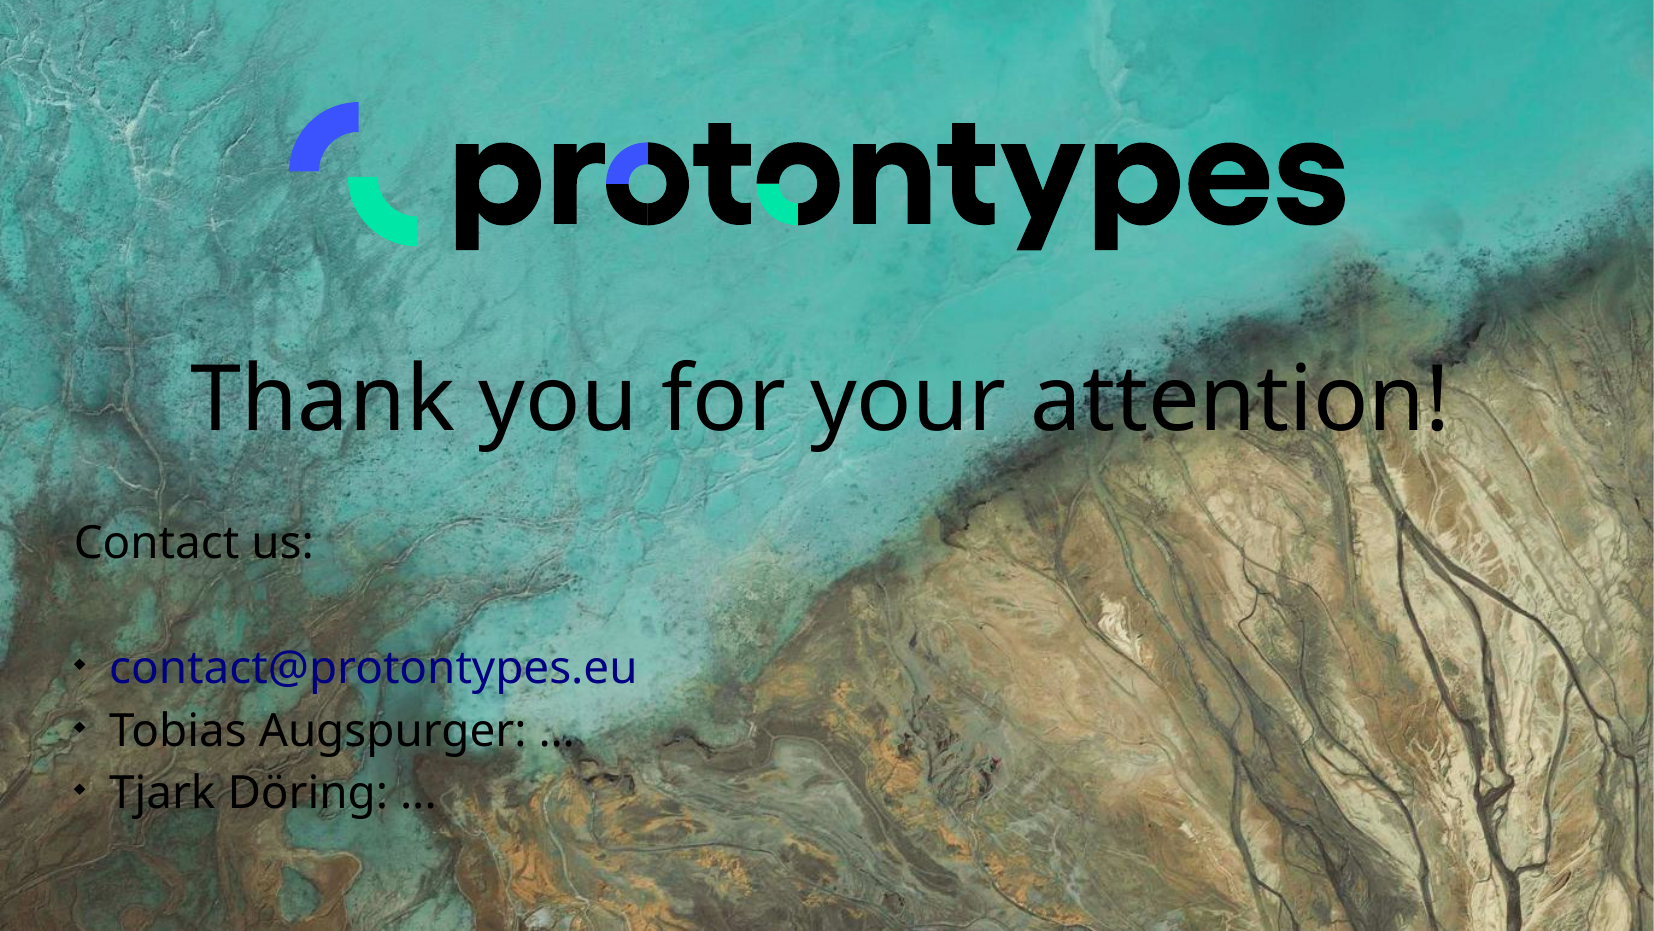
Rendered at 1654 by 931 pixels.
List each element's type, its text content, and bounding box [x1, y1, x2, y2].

text_box Contact us: contact@protontypes.eu Tobias Augspurger: … Tjark Döring: ... [59, 501, 1565, 830]
title Thank you for your attention! [76, 317, 1565, 473]
picture [0, 0, 1654, 931]
